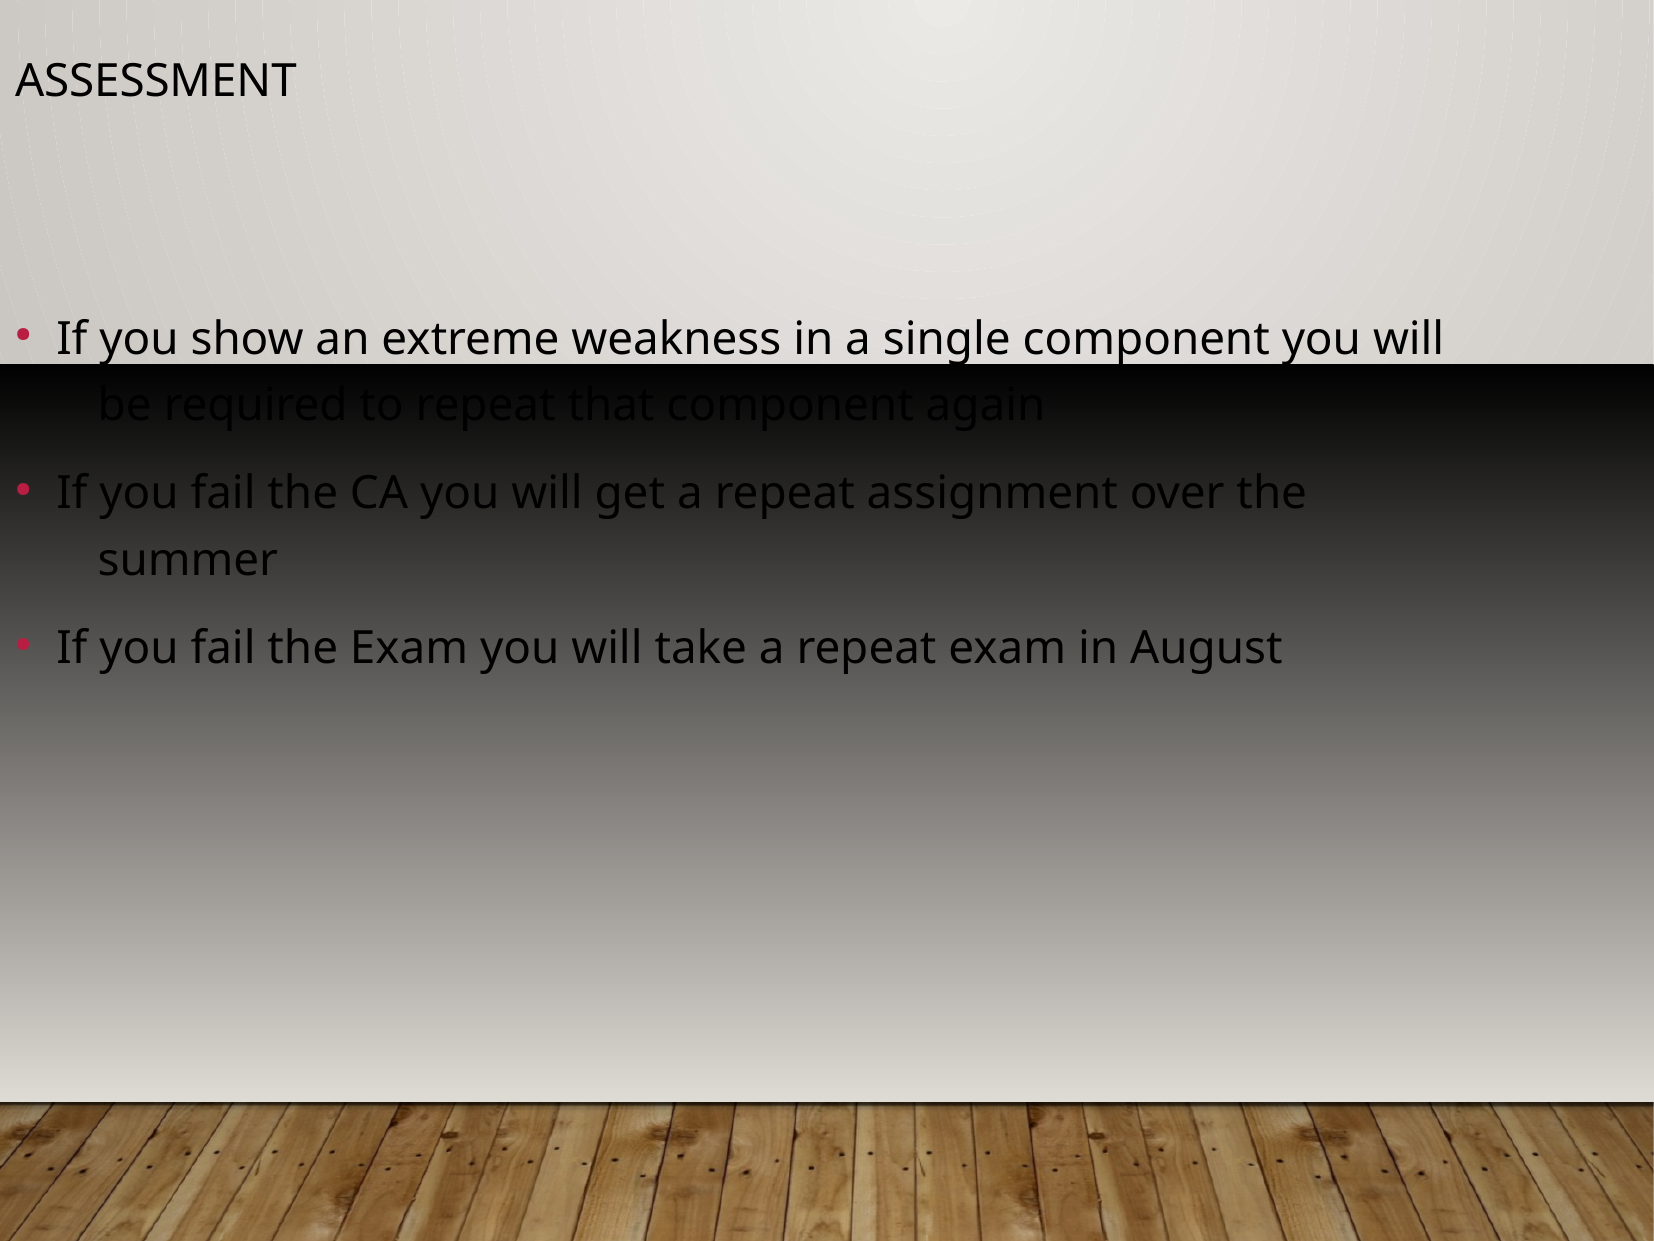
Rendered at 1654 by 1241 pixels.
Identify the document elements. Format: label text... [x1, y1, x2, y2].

title Assessment [0, 49, 1489, 257]
list If you show an extreme weakness in a single component you will be required to repeat that component again If you fail the CA you will get a repeat assignment over the summer If you fail the Exam you will take a repeat exam in August [0, 290, 1489, 1010]
